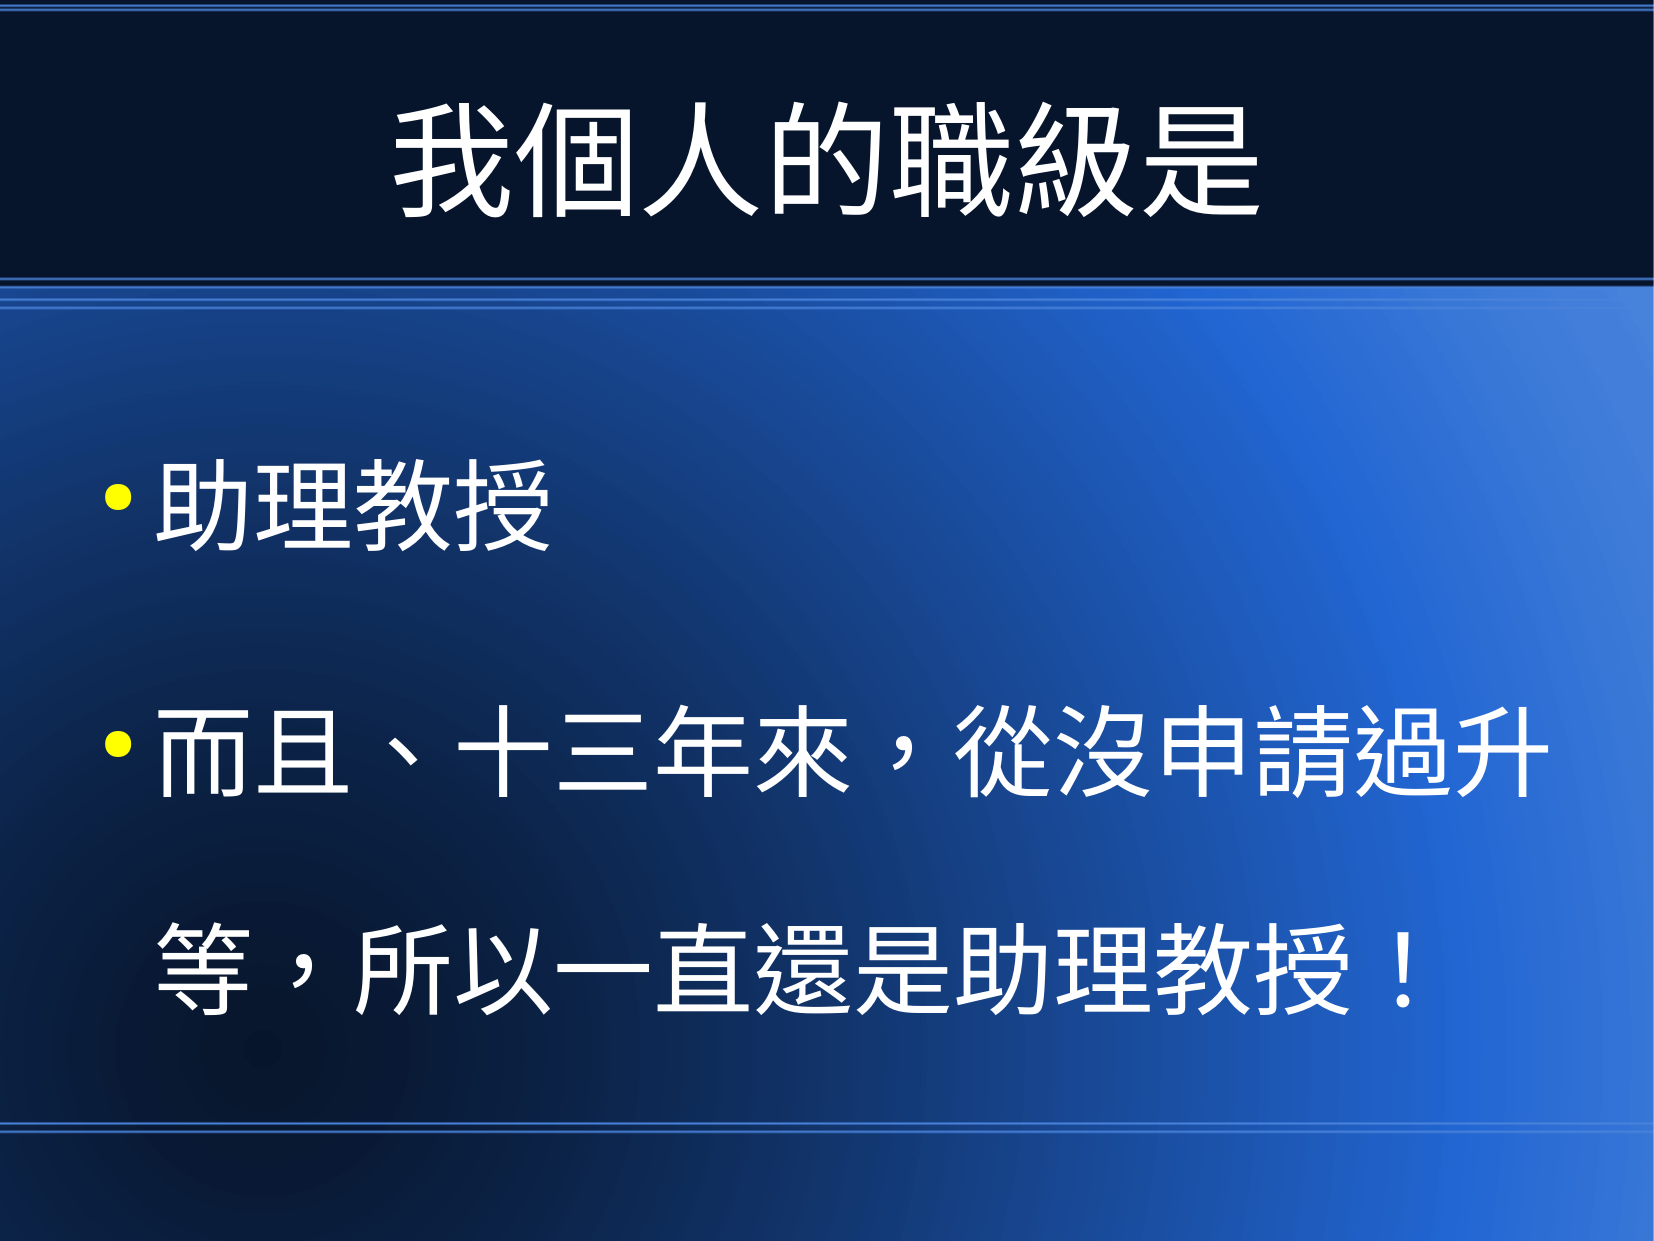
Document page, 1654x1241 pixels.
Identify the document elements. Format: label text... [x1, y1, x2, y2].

picture [0, 0, 1654, 1241]
title 我個人的職級是 [82, 49, 1571, 257]
list 助理教授 而且、十三年來，從沒申請過升等，所以一直還是助理教授！ [82, 355, 1571, 1241]
